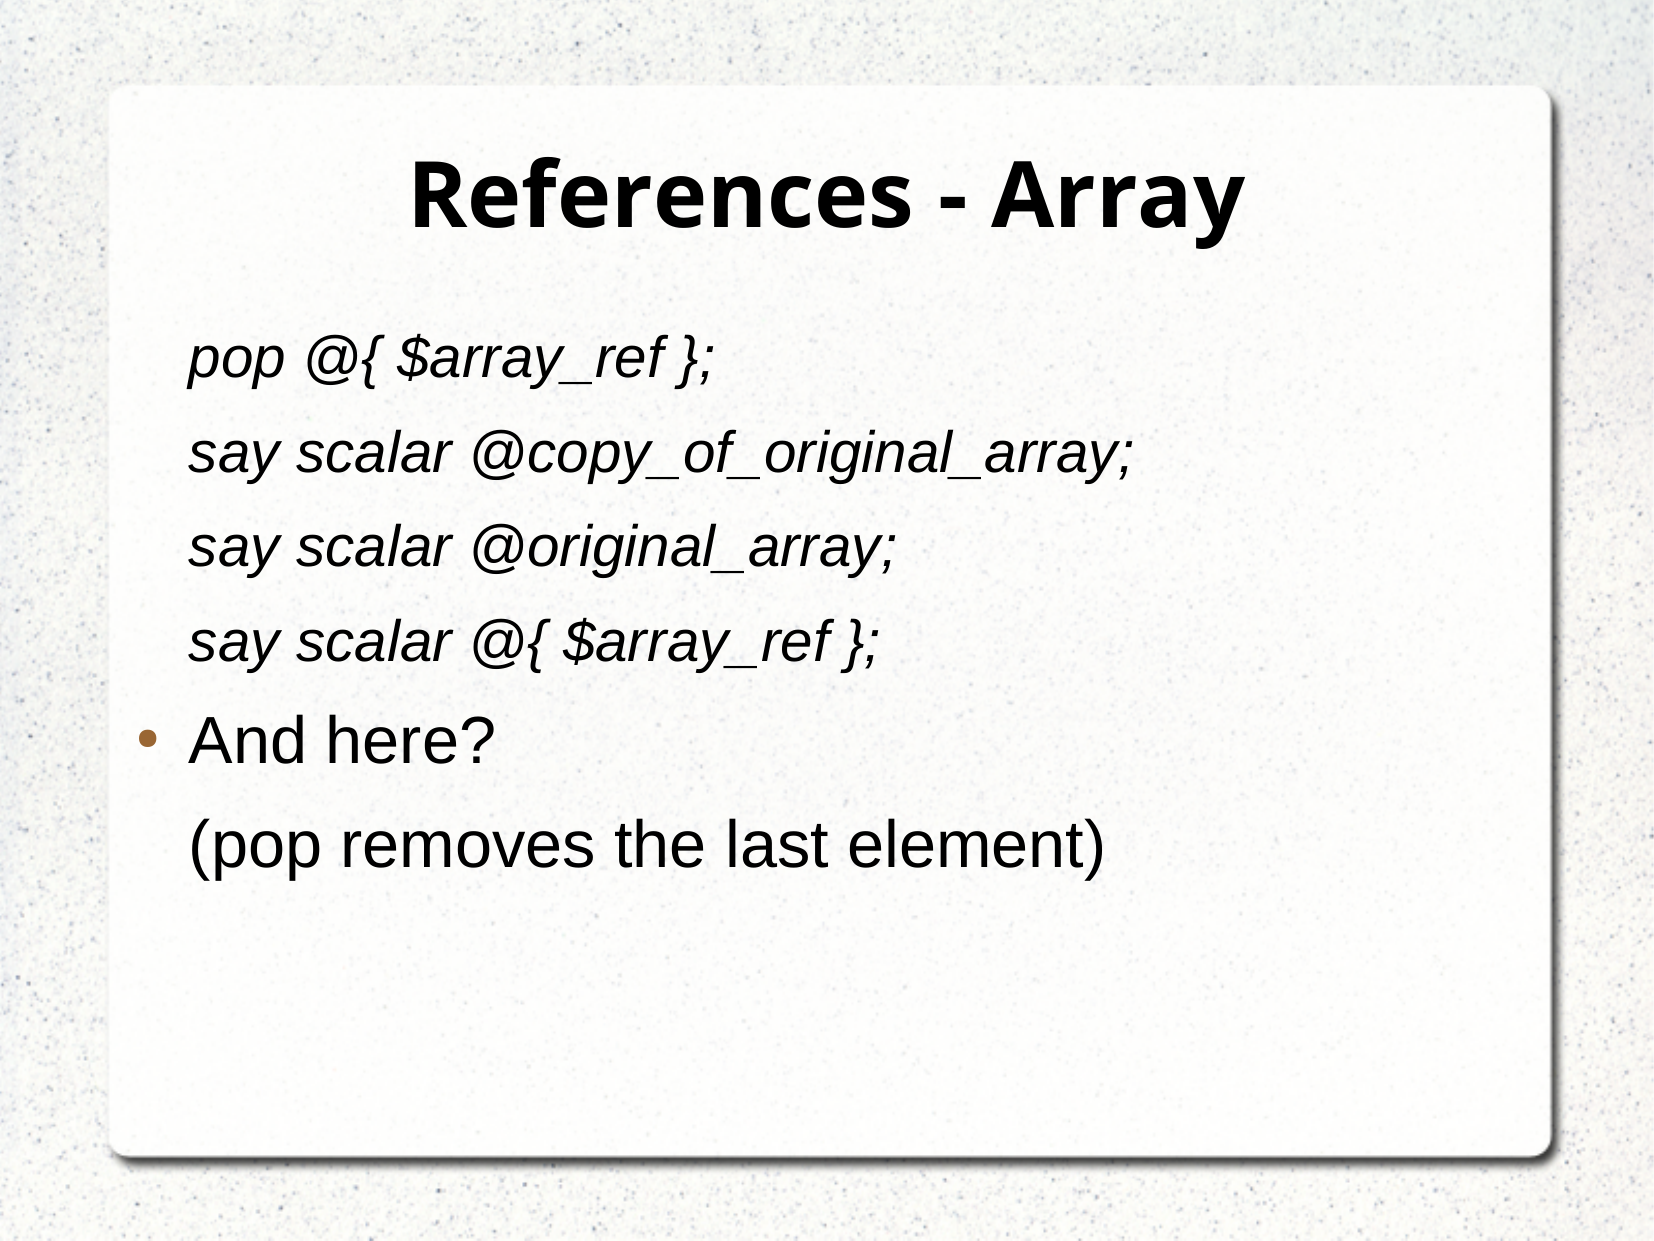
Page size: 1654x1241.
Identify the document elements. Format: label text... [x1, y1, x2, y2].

list pop @{ $array_ref }; say scalar @copy_of_original_array; say scalar @original_array; say scalar @{ $array_ref }; And here? (pop removes the last element) [118, 324, 1506, 1063]
title References - Array [118, 88, 1536, 296]
picture [0, 0, 1654, 1241]
